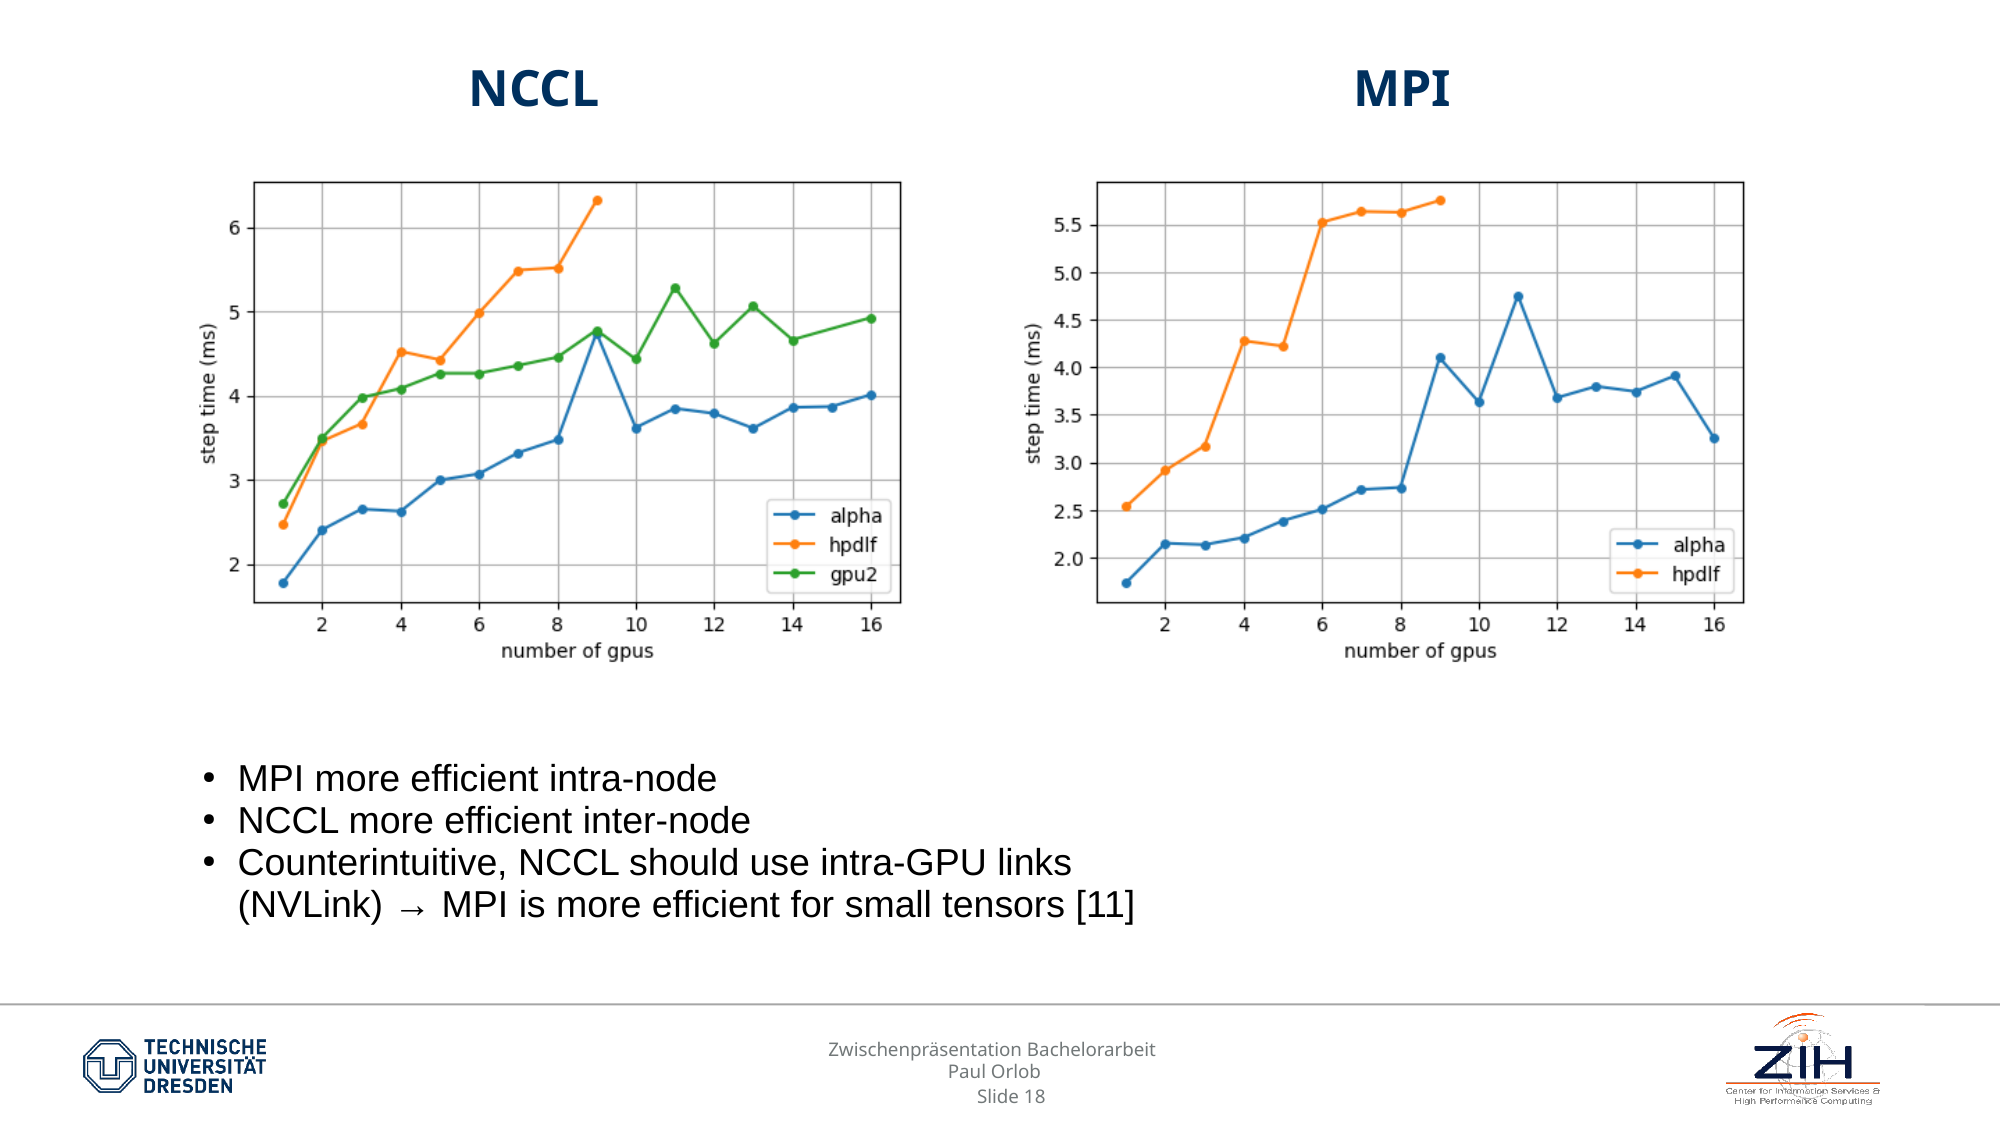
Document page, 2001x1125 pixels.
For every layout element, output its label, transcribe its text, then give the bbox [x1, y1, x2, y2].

picture [187, 168, 914, 676]
title NCCL MPI [143, 56, 1880, 169]
picture [1012, 168, 1757, 676]
text_box MPI more efficient intra-node NCCL more efficient inter-node Counterintuitive, NCCL should use intra-GPU links (NVLink) → MPI is more efficient for small tensors [11] [187, 750, 1238, 933]
picture [83, 1039, 266, 1093]
picture [1726, 1013, 1880, 1105]
